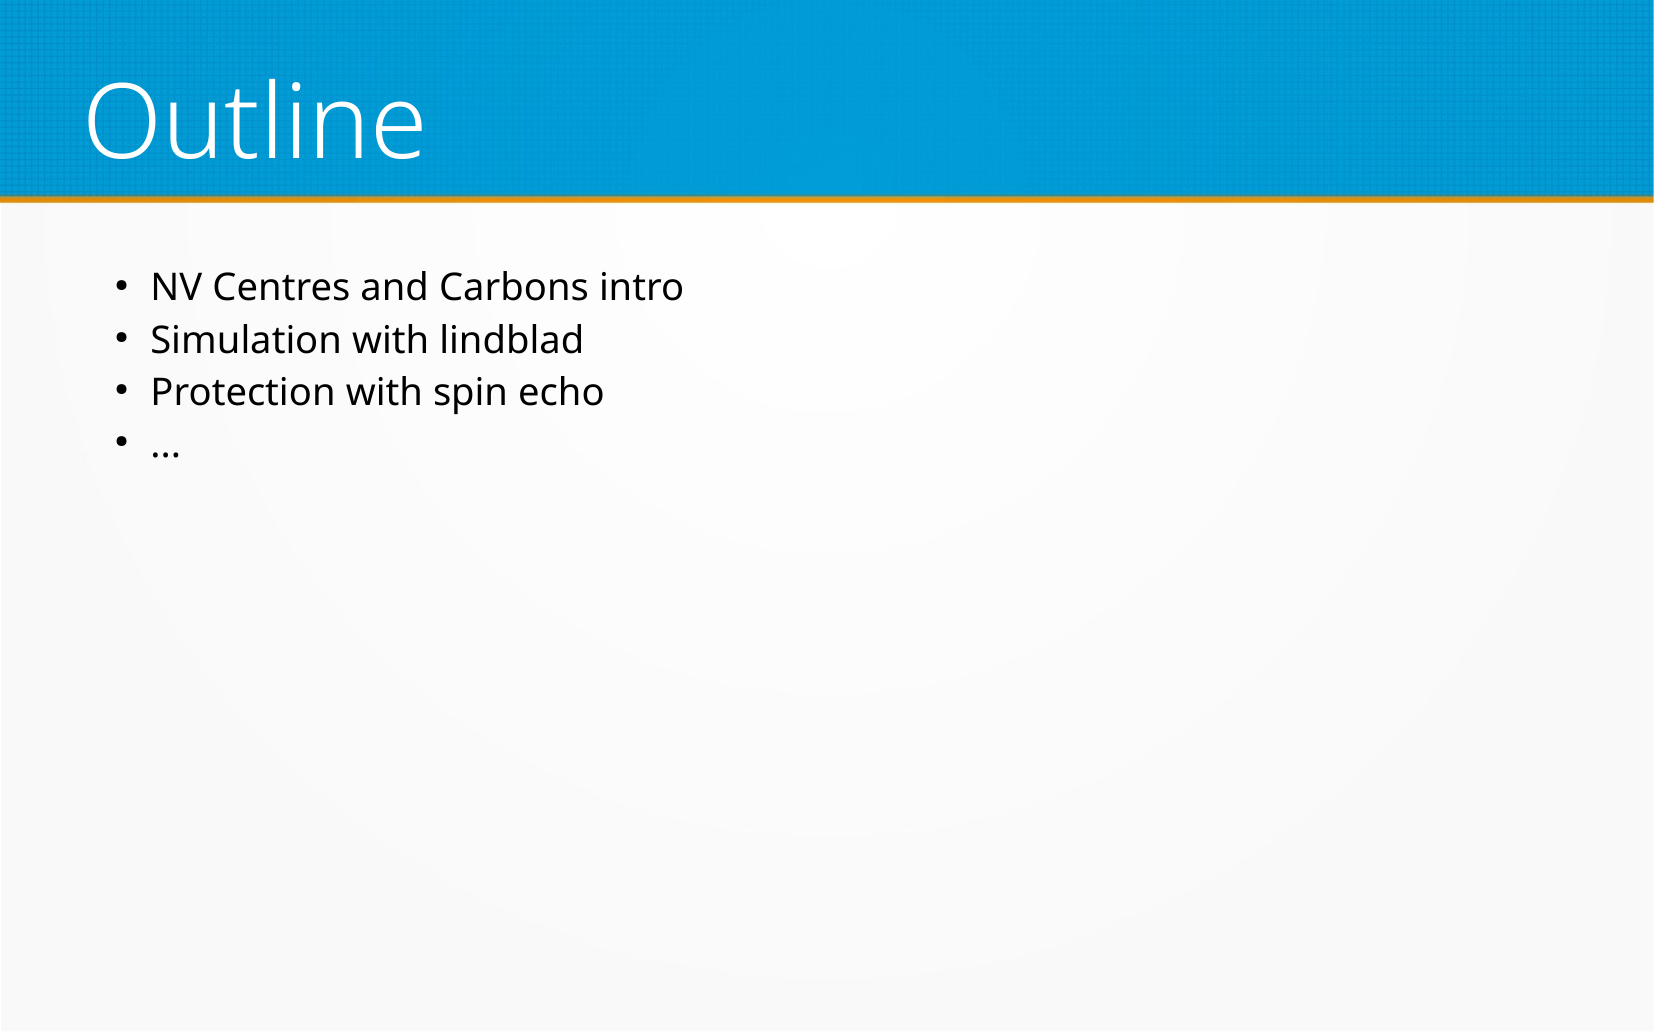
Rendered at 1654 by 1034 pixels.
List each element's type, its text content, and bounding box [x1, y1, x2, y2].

text_box NV Centres and Carbons intro Simulation with lindblad Protection with spin echo ... [109, 270, 721, 459]
title Outline [82, 16, 1571, 190]
picture [0, 195, 1654, 1034]
